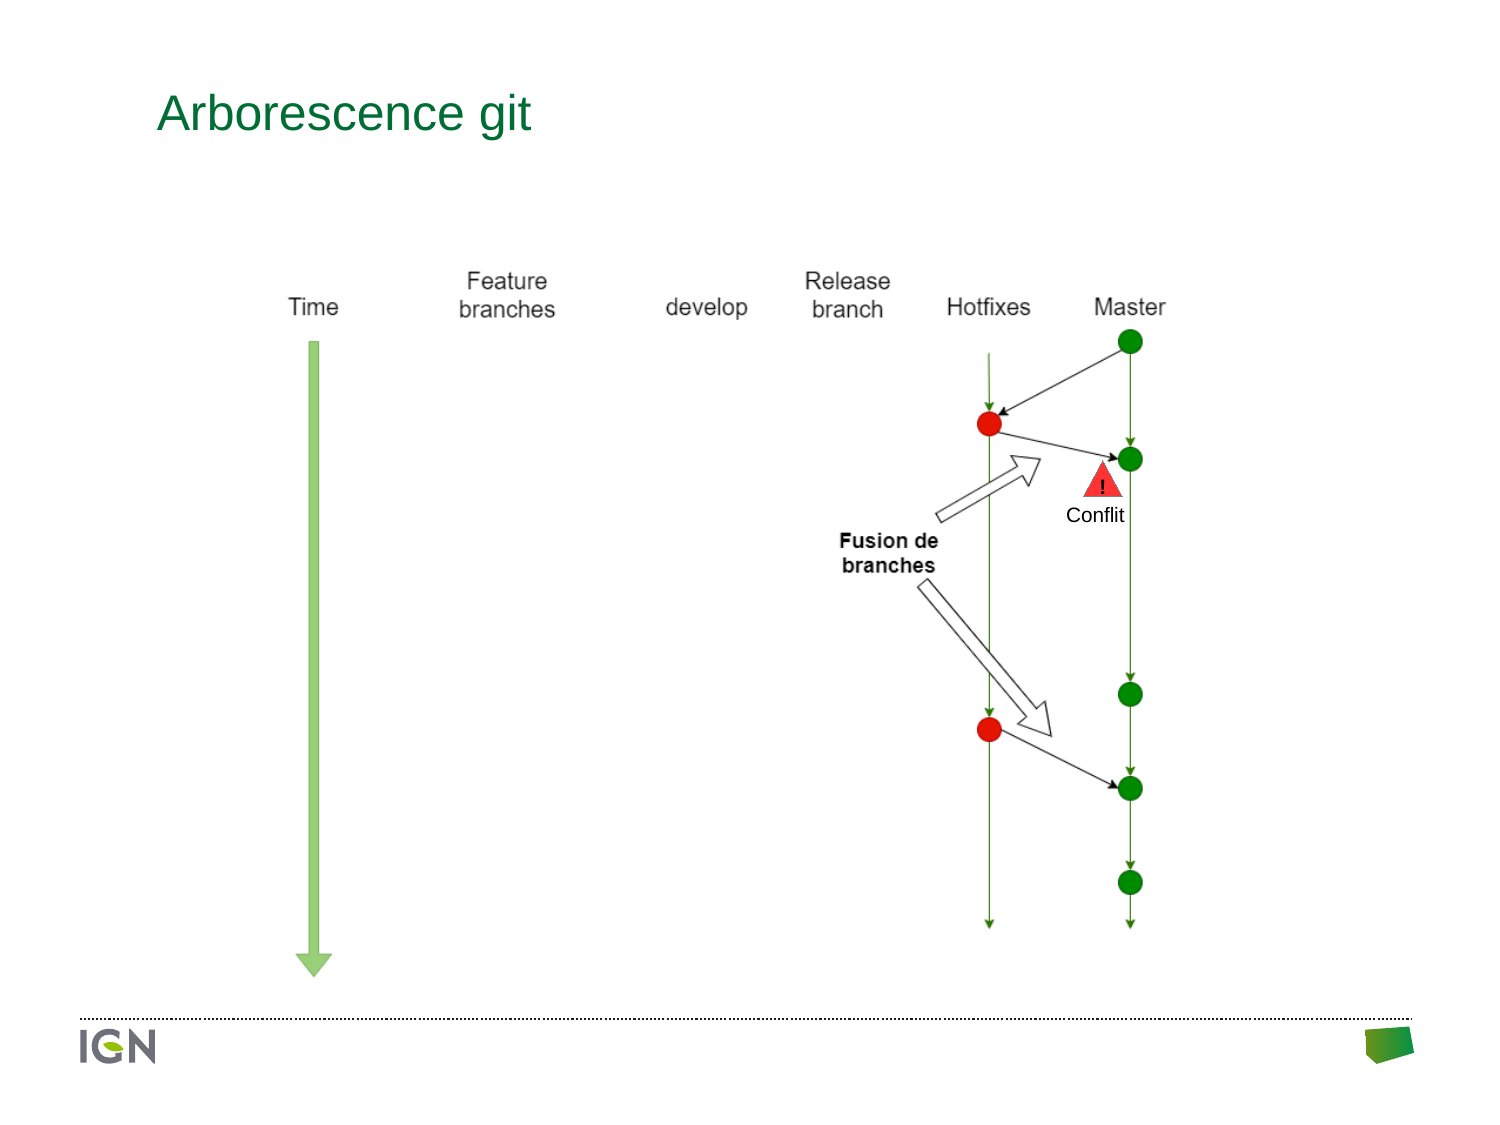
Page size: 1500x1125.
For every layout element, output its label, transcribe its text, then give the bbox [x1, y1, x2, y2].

text_box Conflit [1051, 496, 1146, 534]
text_box ! [1083, 460, 1123, 496]
picture [190, 200, 1225, 989]
title Arborescence git [142, 81, 1340, 141]
